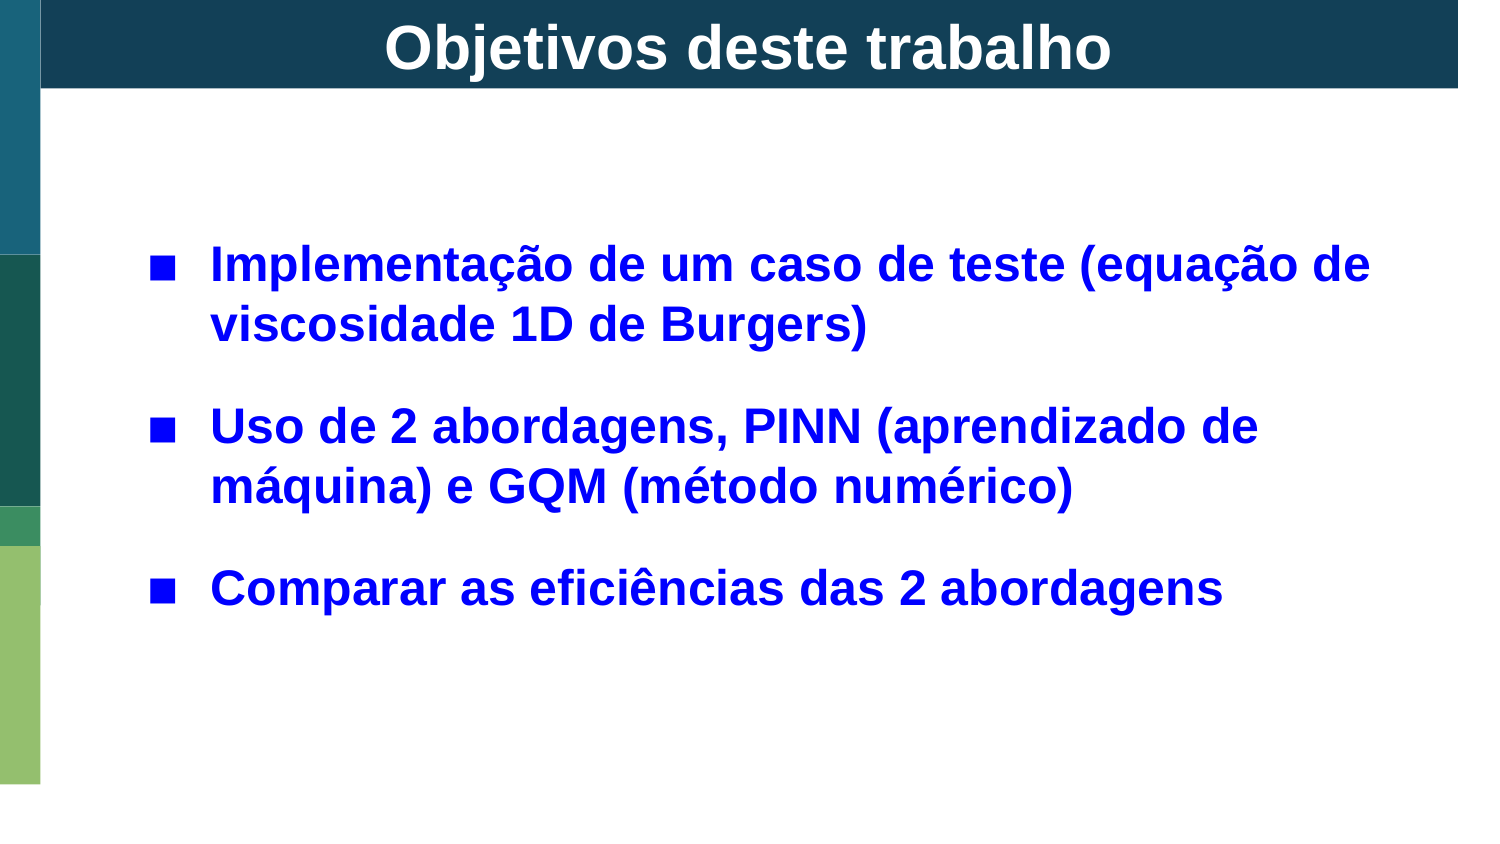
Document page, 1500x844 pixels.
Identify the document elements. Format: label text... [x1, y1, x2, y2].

text_box Objetivos deste trabalho [40, 0, 1458, 89]
text_box Implementação de um caso de teste (equação de viscosidade 1D de Burgers) Uso de 2 abordagens, PINN (aprendizado de máquina) e GQM (método numérico) Comparar as eficiências das 2 abordagens [120, 216, 1477, 727]
